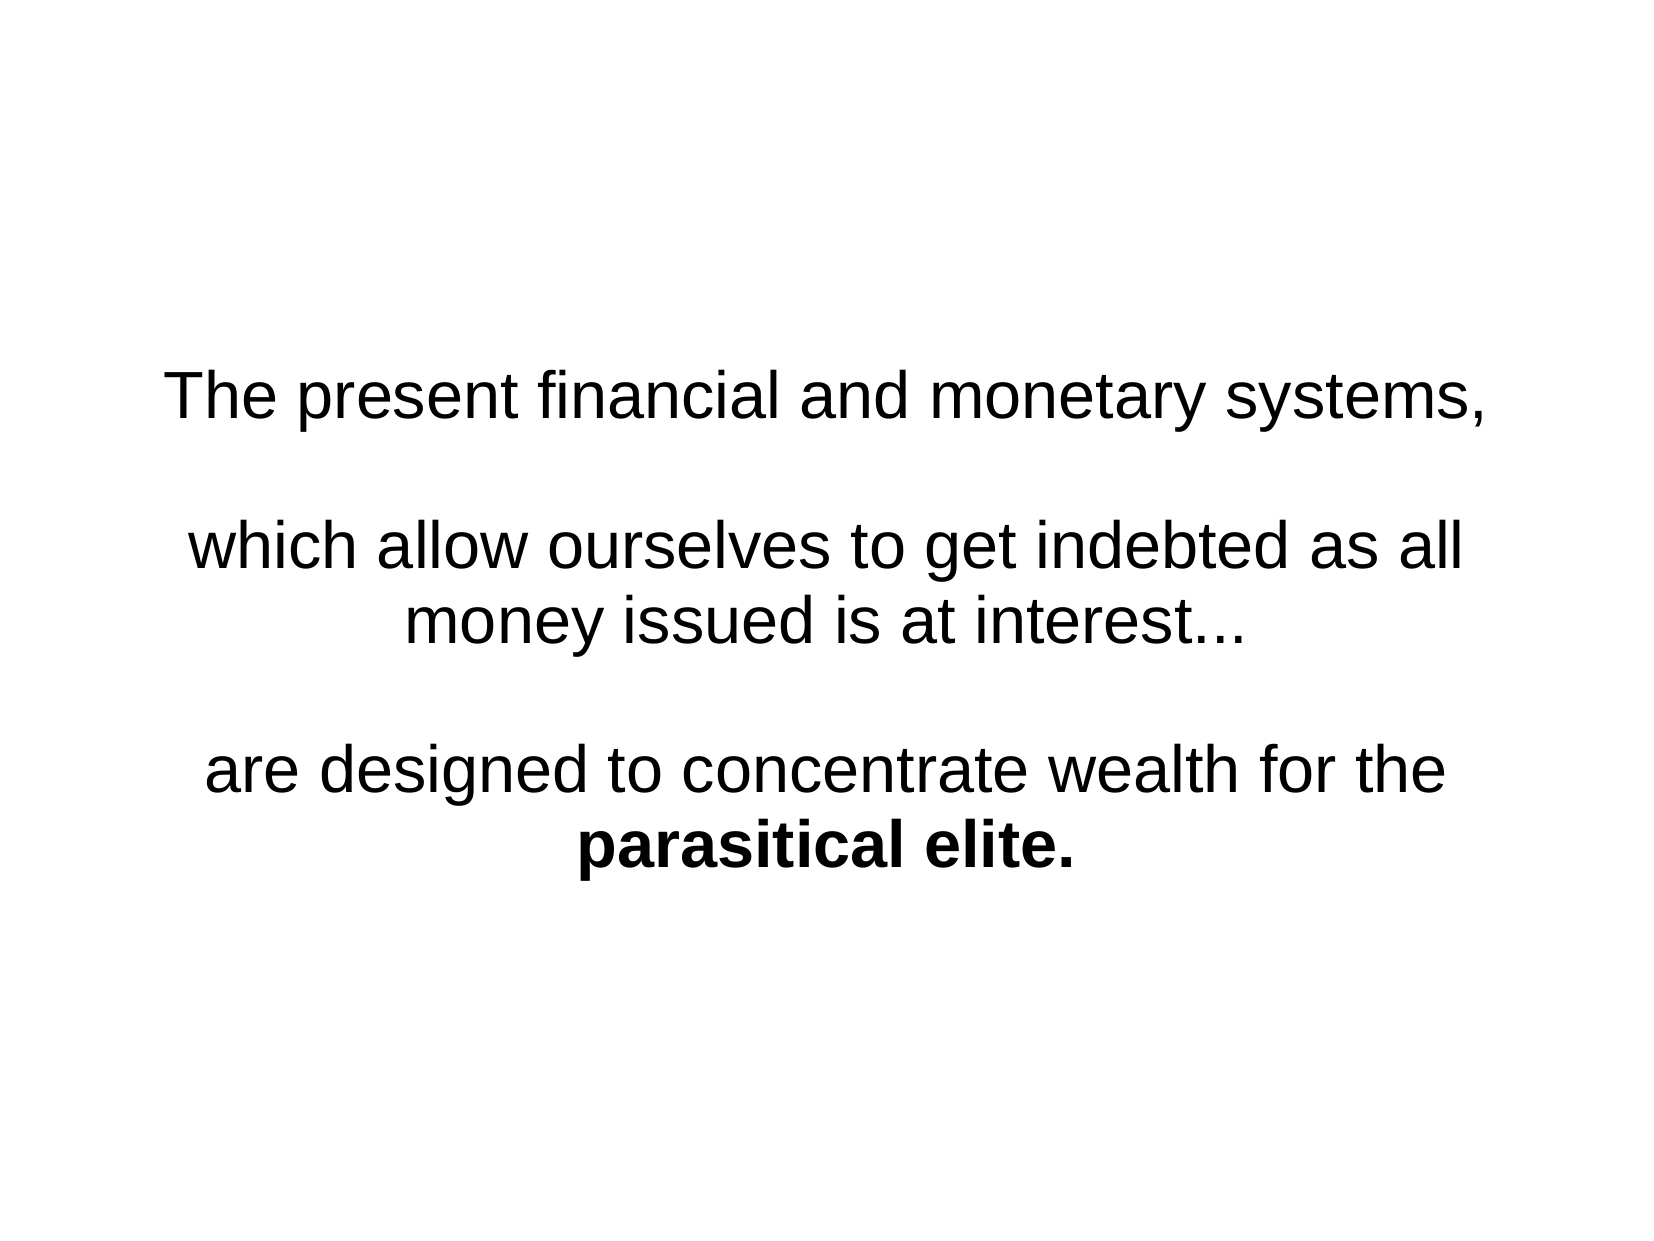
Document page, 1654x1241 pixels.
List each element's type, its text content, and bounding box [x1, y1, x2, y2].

title The present financial and monetary systems, which allow ourselves to get indebted as all money issued is at interest... are designed to concentrate wealth for the parasitical elite. [82, 190, 1571, 1050]
